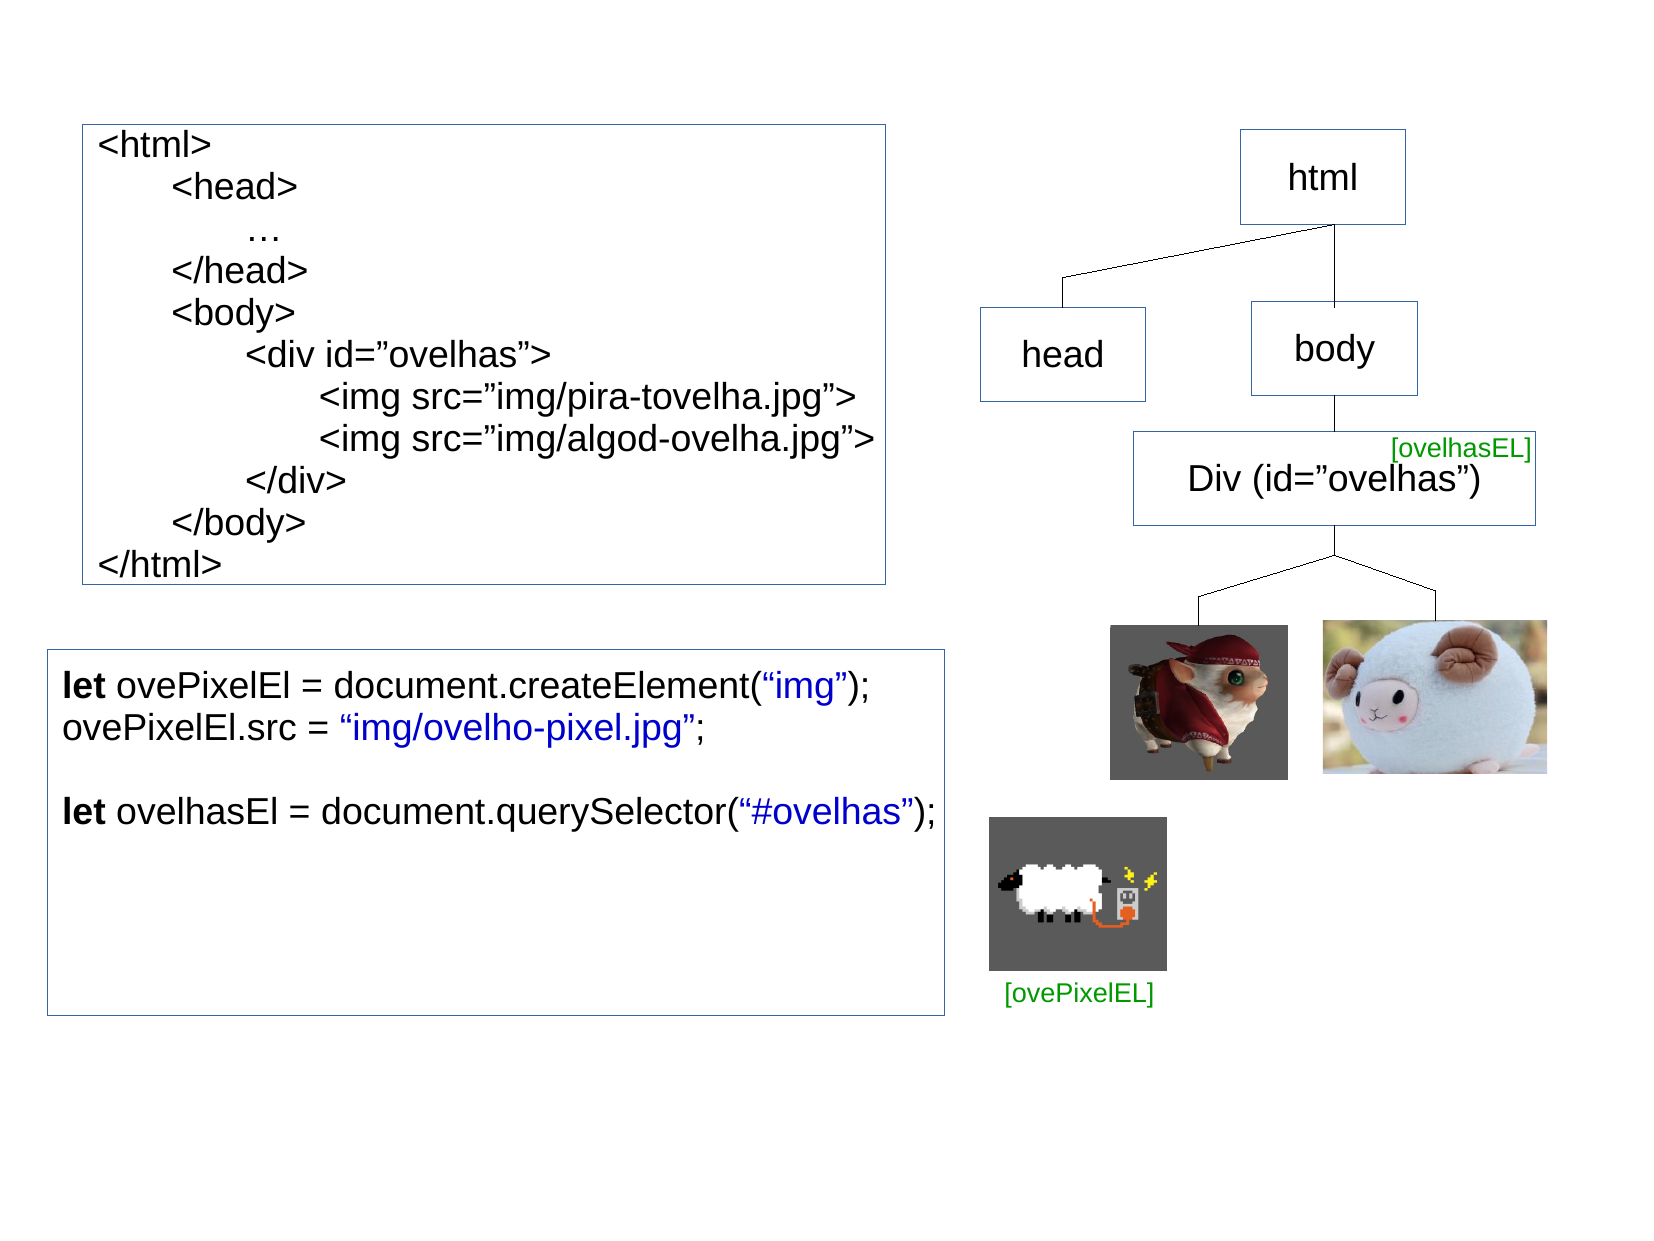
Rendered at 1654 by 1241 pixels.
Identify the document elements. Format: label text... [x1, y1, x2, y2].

text_box body [1251, 301, 1418, 396]
picture [989, 817, 1167, 970]
picture [1322, 620, 1548, 774]
text_box <html> <head> … </head> <body> <div id=”ovelhas”> <img src=”img/pira-tovelha.jpg”> <img src=”img/algod-ovelha.jpg”> </div> </body> </html> [82, 124, 886, 585]
text_box head [980, 307, 1146, 402]
text_box [ovePixelEL] [989, 970, 1170, 1016]
text_box let ovePixelEl = document.createElement(“img”); ovePixelEl.src = “img/ovelho-pixel.jpg”; let ovelhasEl = document.querySelector(“#ovelhas”); [47, 649, 945, 1016]
picture [1110, 625, 1288, 780]
text_box [ovelhasEL] [1375, 425, 1547, 471]
text_box html [1240, 129, 1406, 225]
text_box Div (id=”ovelhas”) [1133, 431, 1536, 526]
